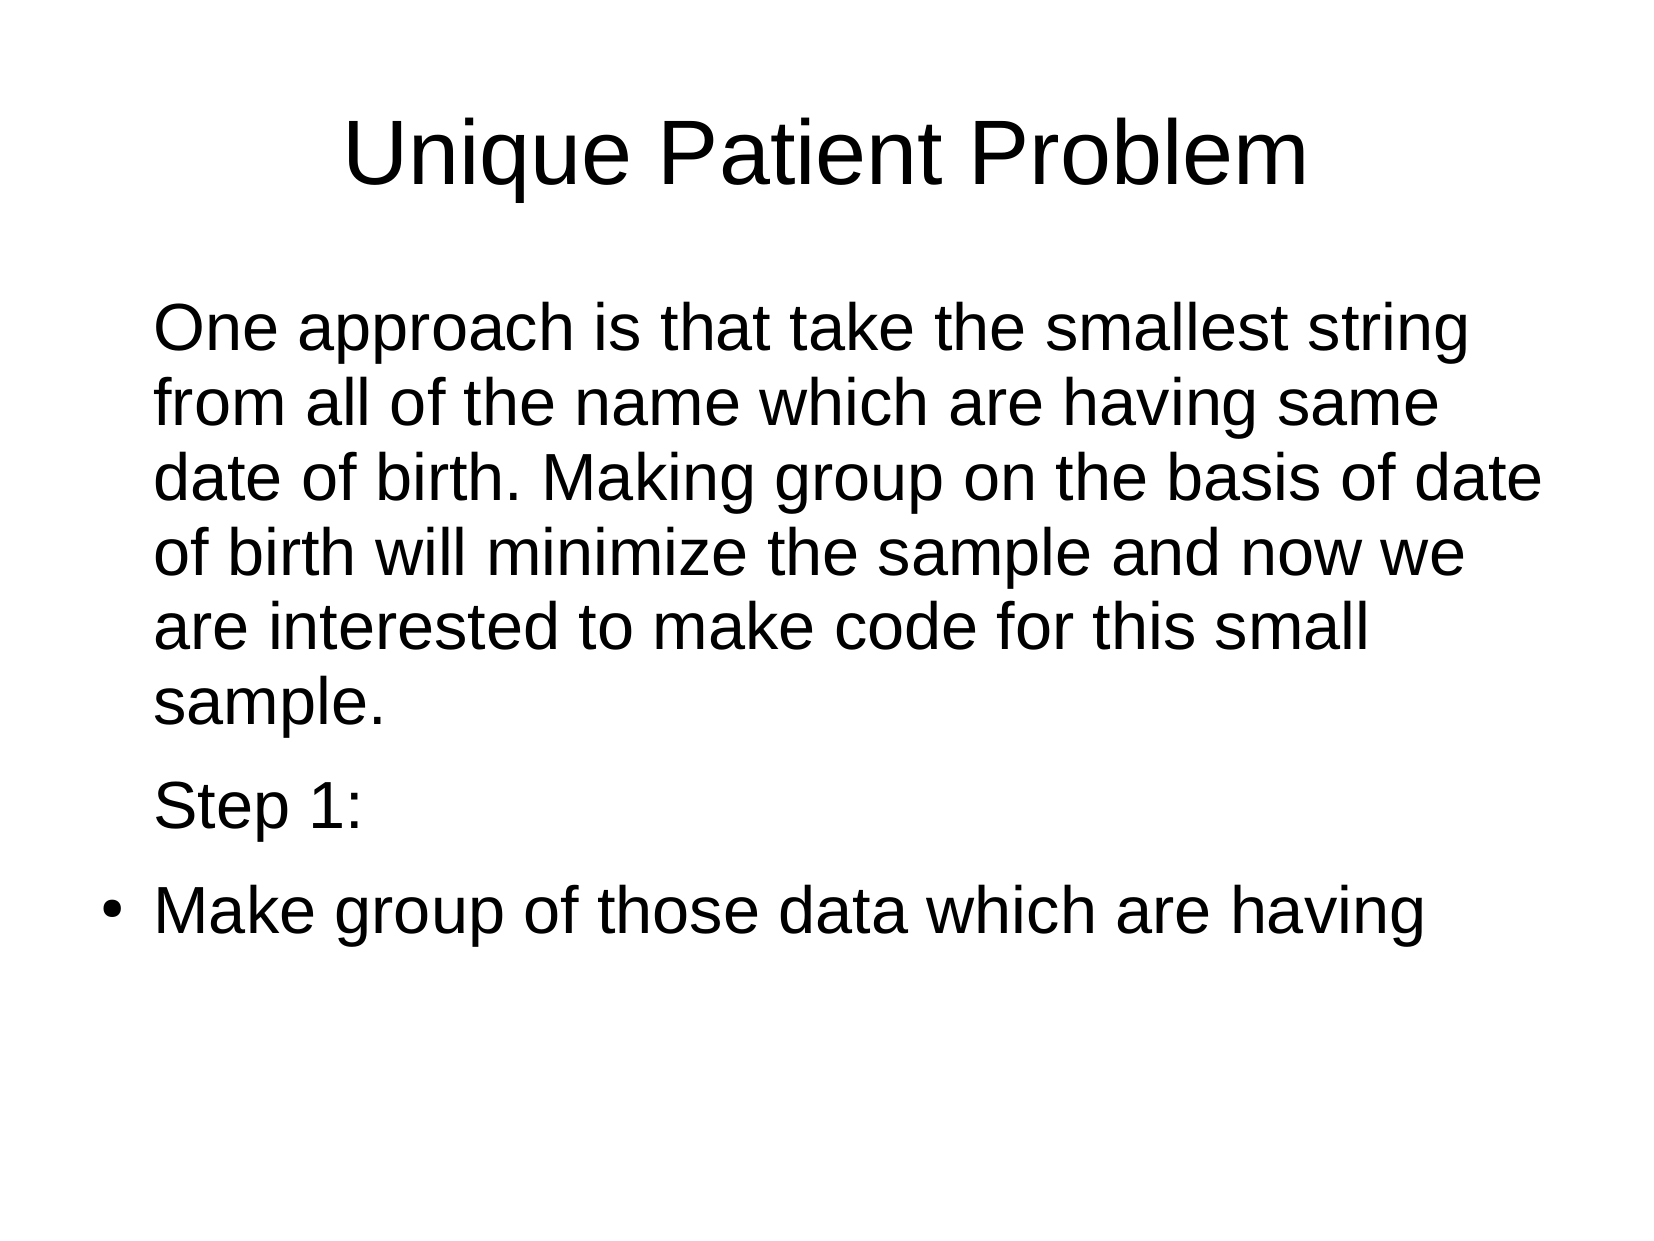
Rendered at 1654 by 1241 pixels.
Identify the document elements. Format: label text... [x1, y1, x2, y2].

list One approach is that take the smallest string from all of the name which are having same date of birth. Making group on the basis of date of birth will minimize the sample and now we are interested to make code for this small sample. Step 1: Make group of those data which are having [82, 290, 1571, 1010]
title Unique Patient Problem [82, 49, 1571, 257]
